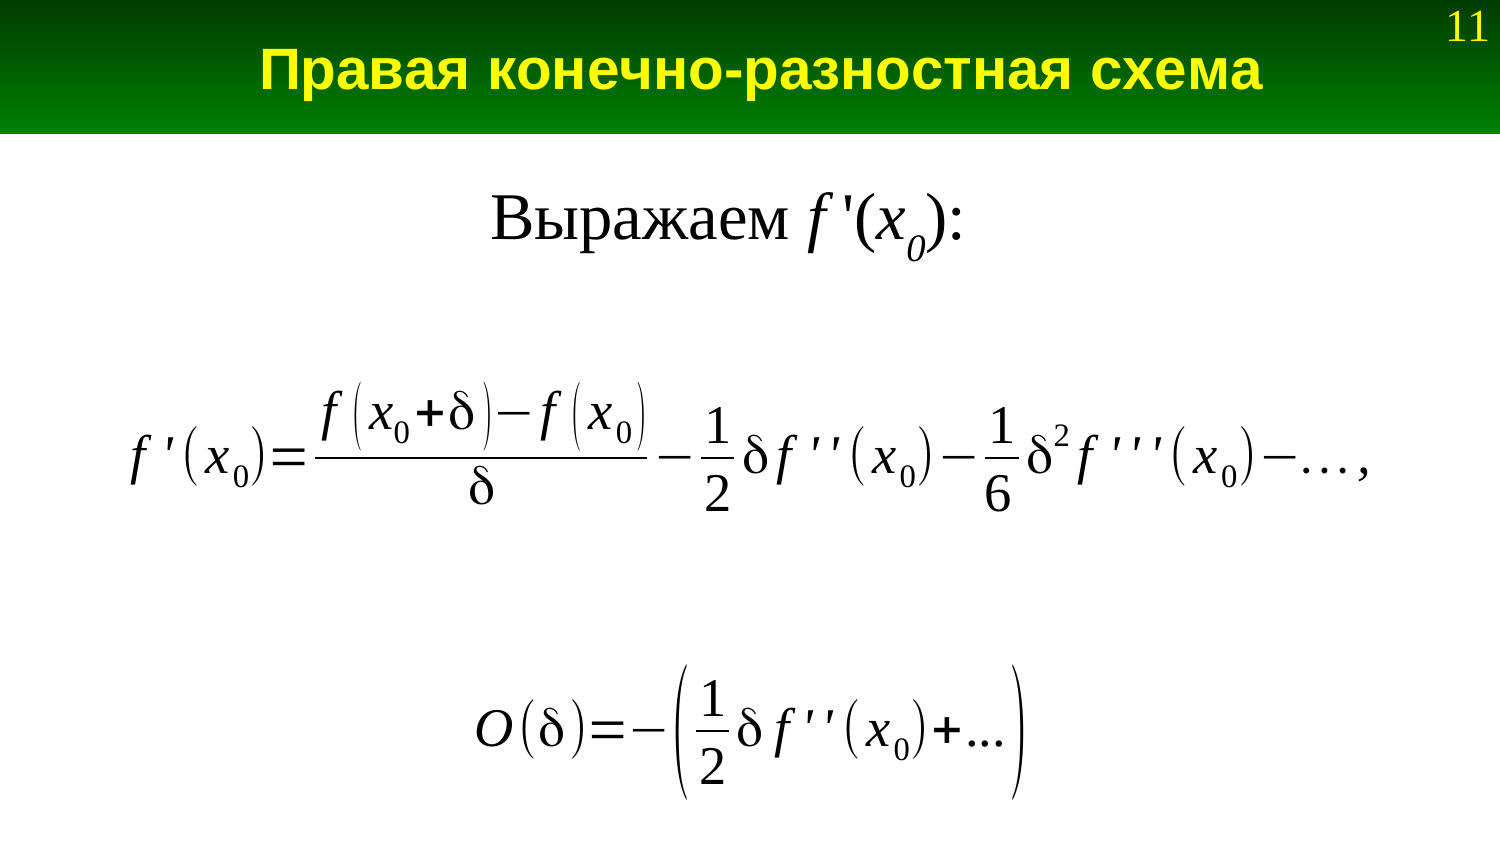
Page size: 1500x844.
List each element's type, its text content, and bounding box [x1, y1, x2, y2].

chart [116, 377, 1384, 523]
chart [460, 661, 1040, 804]
text_box Выражаем f '(x0): [475, 165, 1025, 284]
title Правая конечно-разностная схема [123, 2, 1399, 130]
